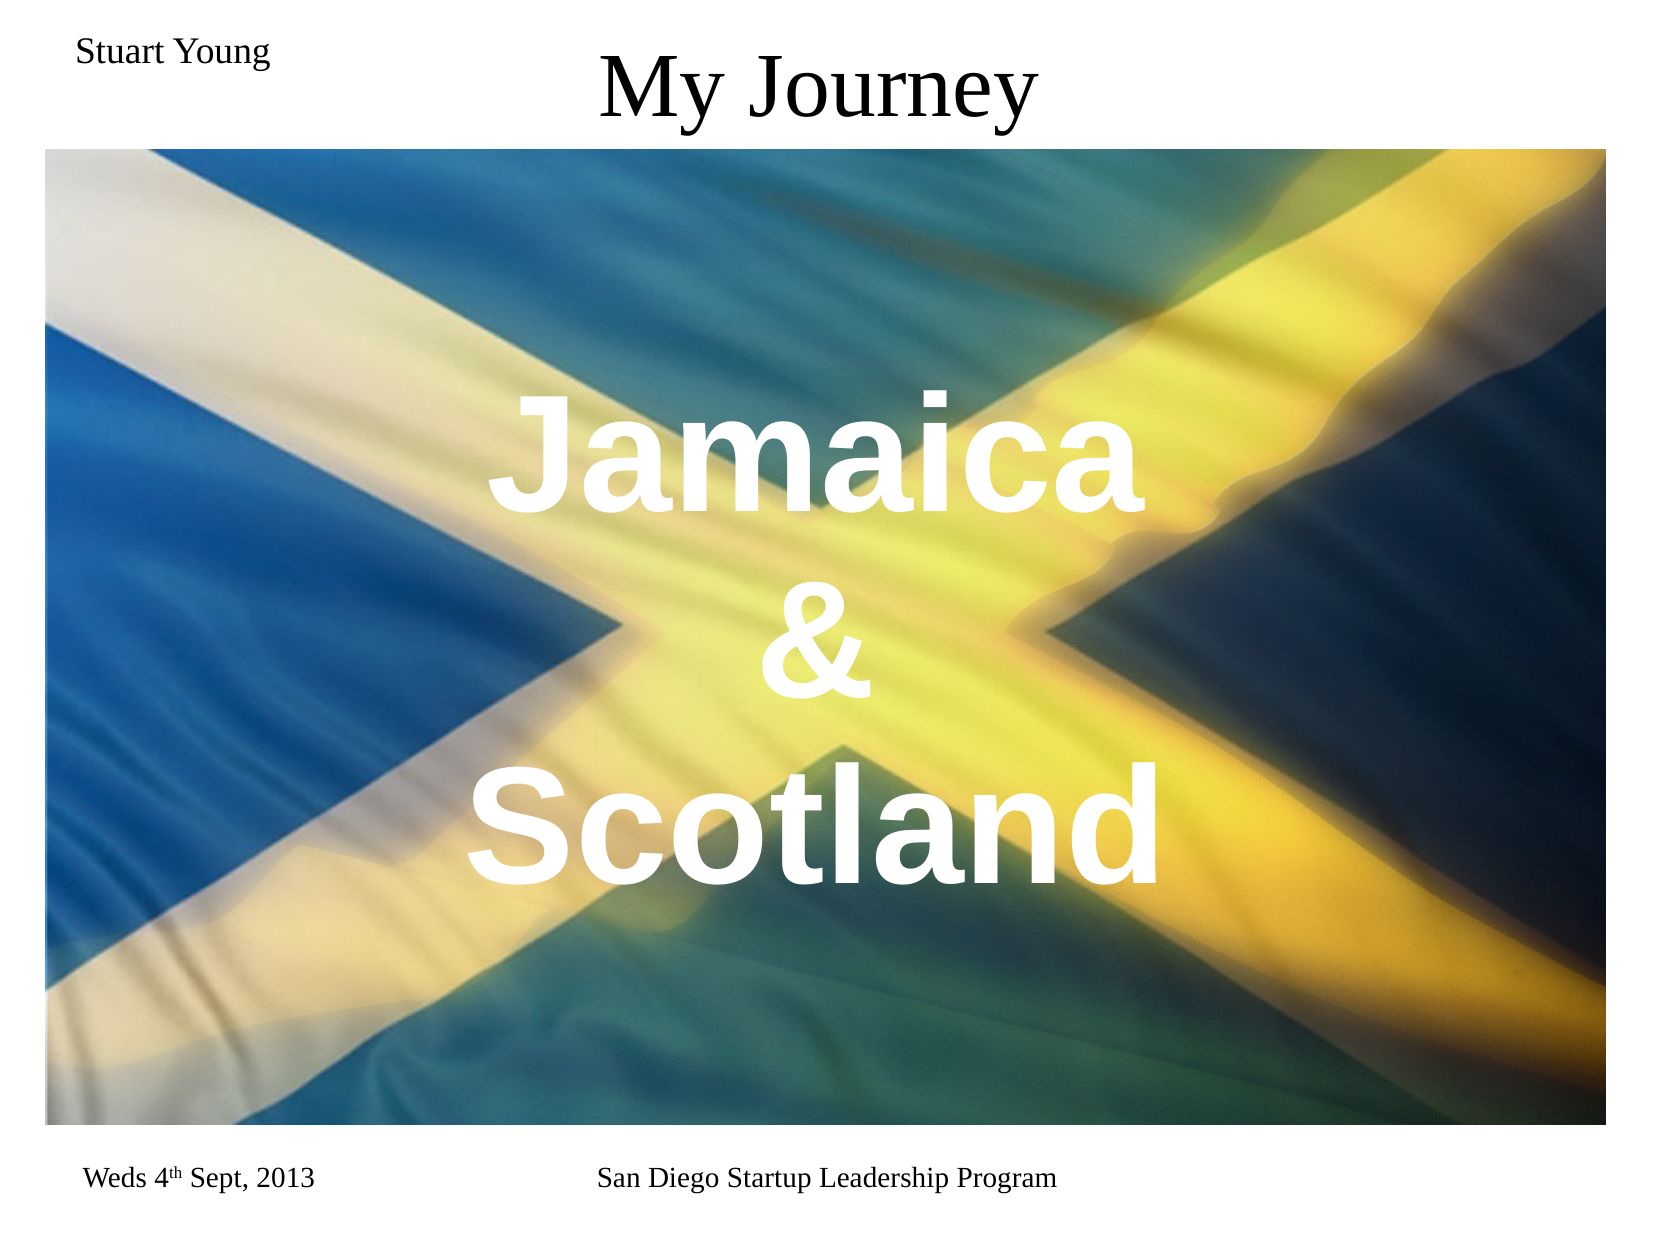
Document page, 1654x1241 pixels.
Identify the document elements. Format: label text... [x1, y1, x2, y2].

picture [45, 149, 1606, 1126]
title [82, 91, 1571, 260]
subtitle Jamaica & Scotland [71, 210, 1561, 1070]
